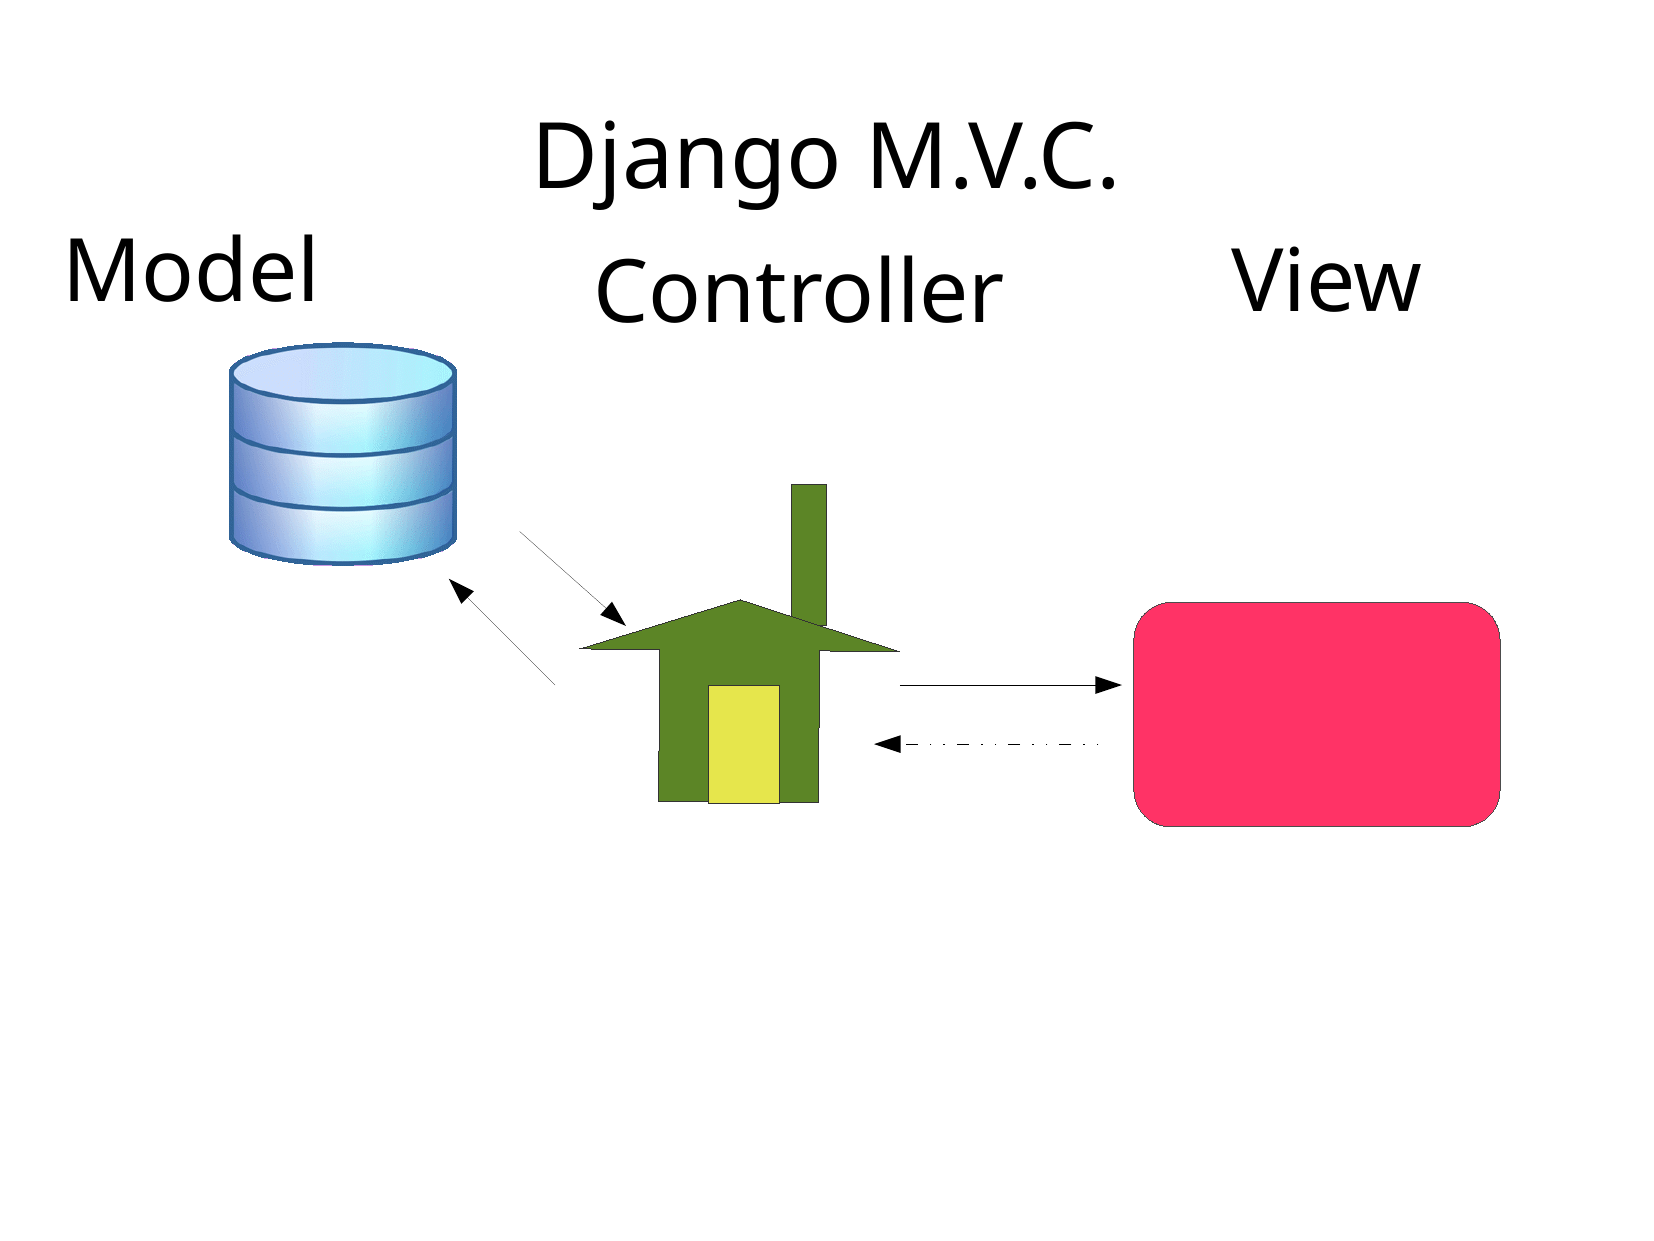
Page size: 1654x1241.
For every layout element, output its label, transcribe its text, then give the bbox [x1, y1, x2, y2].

subtitle [82, 290, 1538, 1010]
title Django M.V.C. [82, 49, 1571, 257]
text_box Model [47, 200, 343, 357]
text_box View [1216, 210, 1619, 367]
text_box [579, 599, 900, 804]
text_box Controller [578, 222, 1134, 378]
text_box [1133, 602, 1501, 827]
picture [214, 342, 473, 566]
